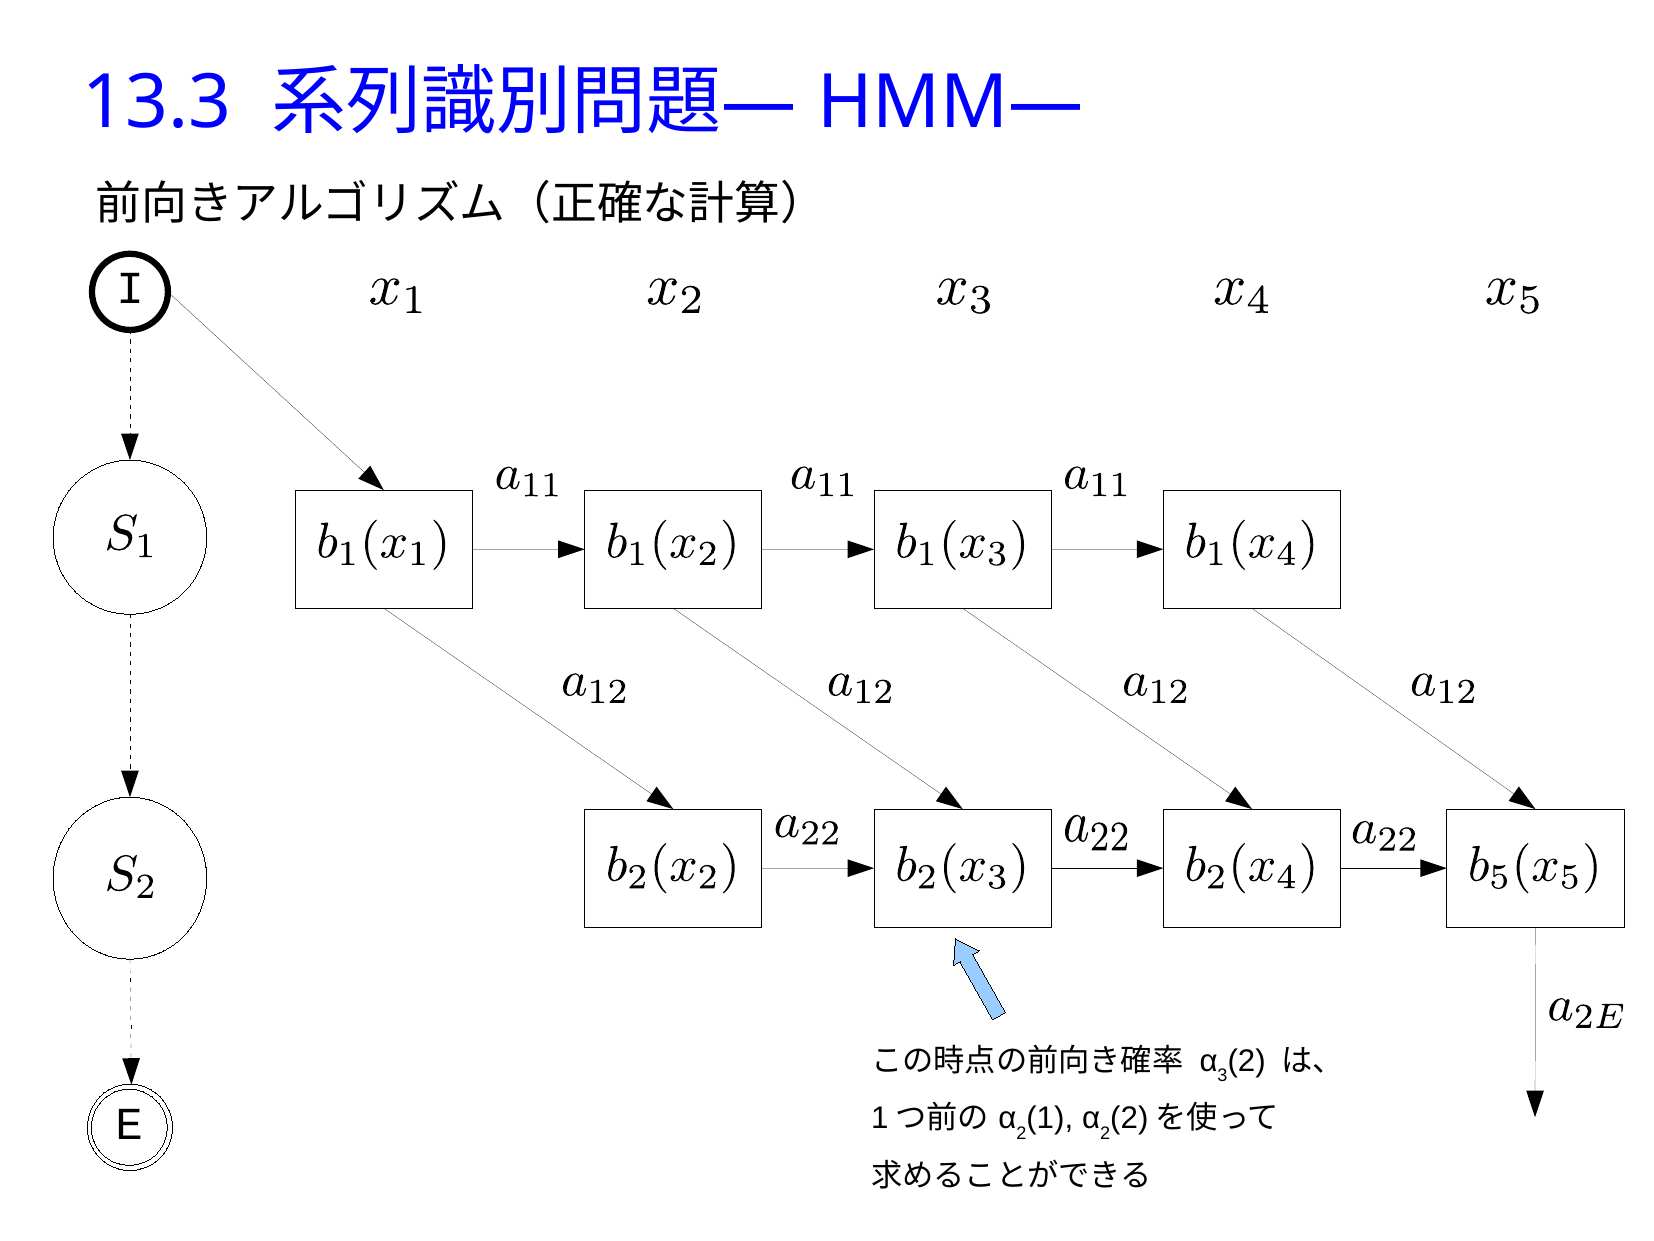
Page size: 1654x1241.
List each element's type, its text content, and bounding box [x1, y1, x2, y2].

text_box [584, 490, 762, 609]
text_box 前向きアルゴリズム（正確な計算） [80, 159, 843, 267]
text_box この時点の前向き確率 α3(2) は、 1つ前のα2(1), α2(2)を使って 求めることができる [856, 1027, 1363, 1198]
text_box [1062, 466, 1130, 497]
text_box [584, 809, 762, 928]
text_box [1062, 814, 1130, 851]
text_box [1122, 673, 1189, 703]
text_box [773, 814, 841, 845]
text_box [1446, 809, 1625, 928]
text_box [646, 278, 703, 313]
text_box [1212, 278, 1270, 313]
text_box [1484, 278, 1542, 314]
text_box [368, 278, 426, 313]
text_box [1409, 673, 1477, 703]
text_box [494, 466, 562, 497]
text_box [935, 278, 993, 314]
text_box [953, 938, 1006, 1020]
text_box I [91, 267, 168, 330]
text_box [1163, 809, 1341, 928]
text_box [1163, 490, 1341, 609]
text_box [53, 797, 207, 960]
text_box [826, 673, 894, 703]
text_box [1350, 820, 1418, 851]
text_box [874, 809, 1052, 928]
text_box [53, 460, 207, 615]
title 13.3 系列識別問題―HMM― [82, 42, 1571, 155]
text_box [1547, 998, 1626, 1028]
text_box [789, 466, 857, 497]
text_box [295, 490, 473, 609]
text_box [561, 673, 628, 703]
text_box [874, 490, 1052, 609]
text_box E [91, 1089, 168, 1166]
